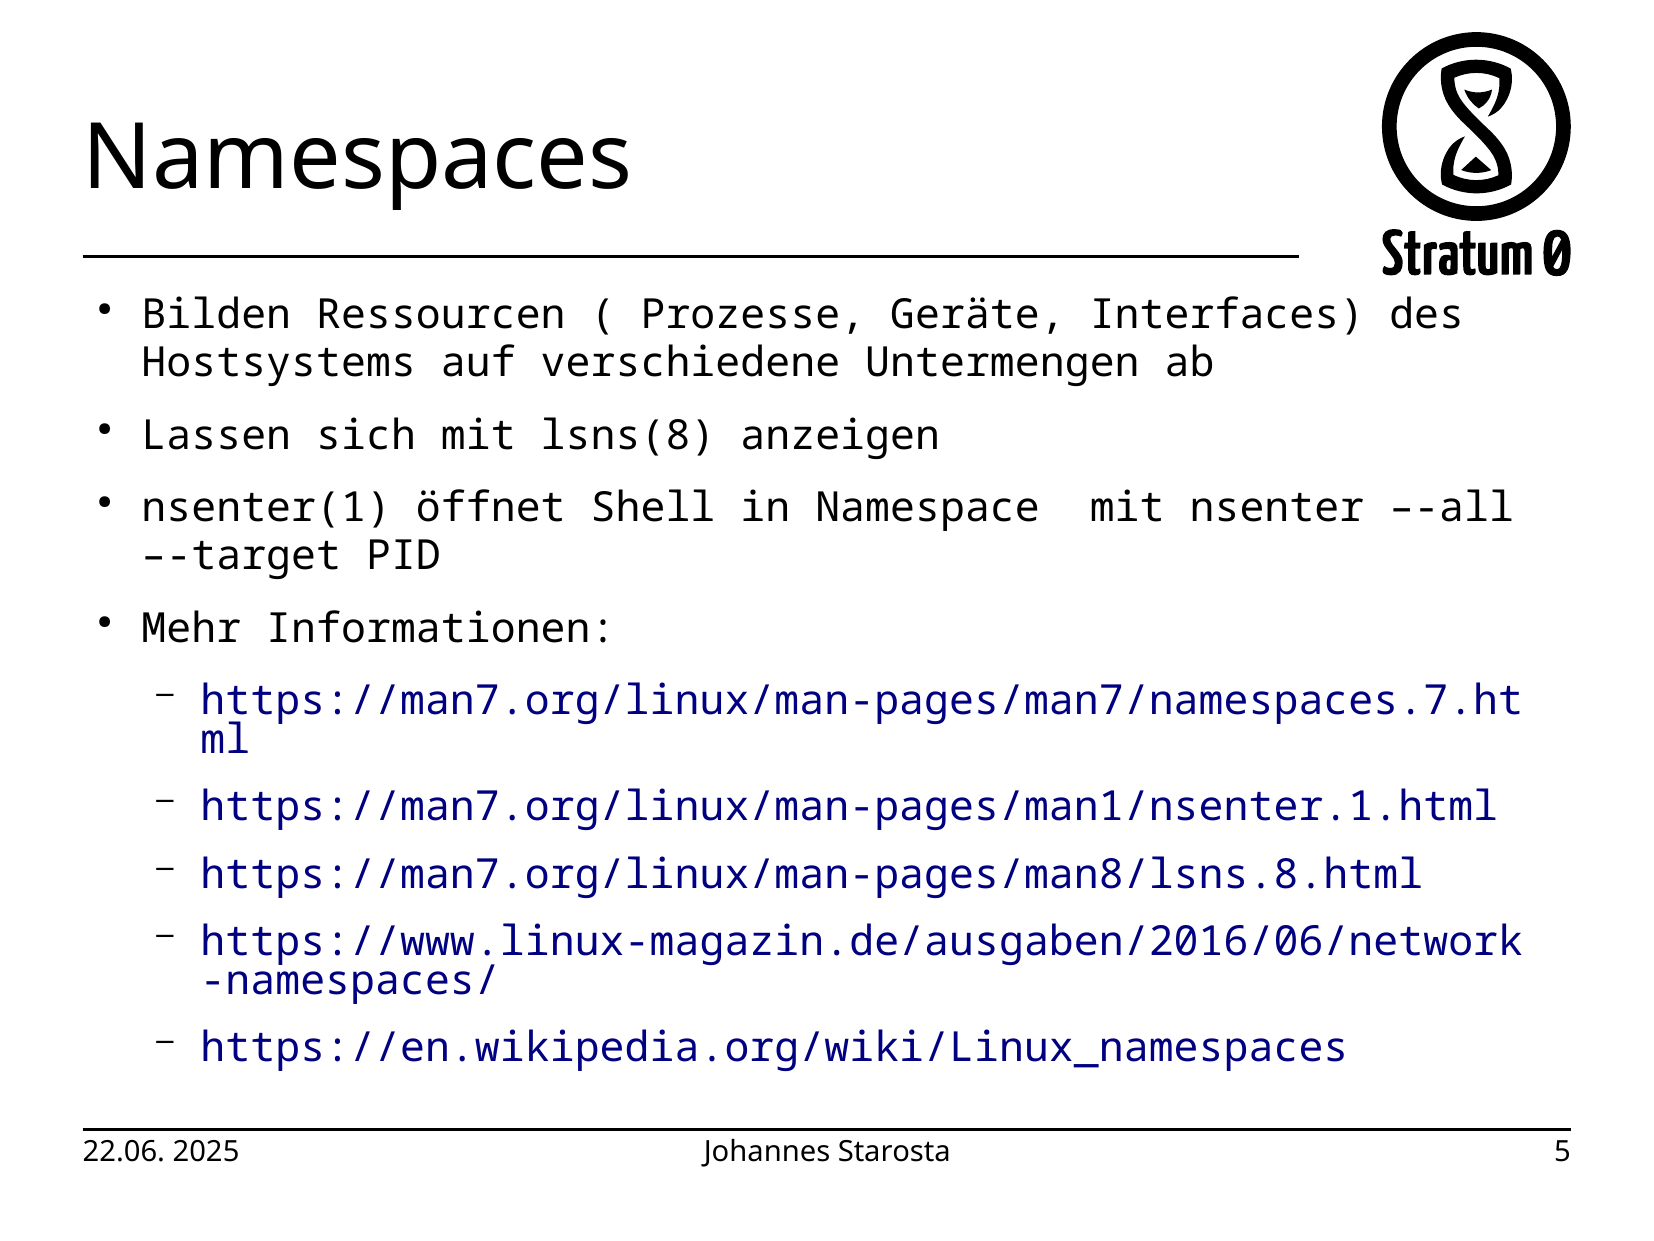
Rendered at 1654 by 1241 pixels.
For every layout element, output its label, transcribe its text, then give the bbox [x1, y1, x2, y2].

title Namespaces [82, 49, 1300, 257]
list Bilden Ressourcen ( Prozesse, Geräte, Interfaces) des Hostsystems auf verschiedene Untermengen ab Lassen sich mit lsns(8) anzeigen nsenter(1) öffnet Shell in Namespace mit nsenter –-all –-target PID Mehr Informationen: https://man7.org/linux/man-pages/man7/namespaces.7.html https://man7.org/linux/man-pages/man1/nsenter.1.html https://man7.org/linux/man-pages/man8/lsns.8.html https://www.linux-magazin.de/ausgaben/2016/06/network-namespaces/ https://en.wikipedia.org/wiki/Linux_namespaces [82, 290, 1538, 1010]
